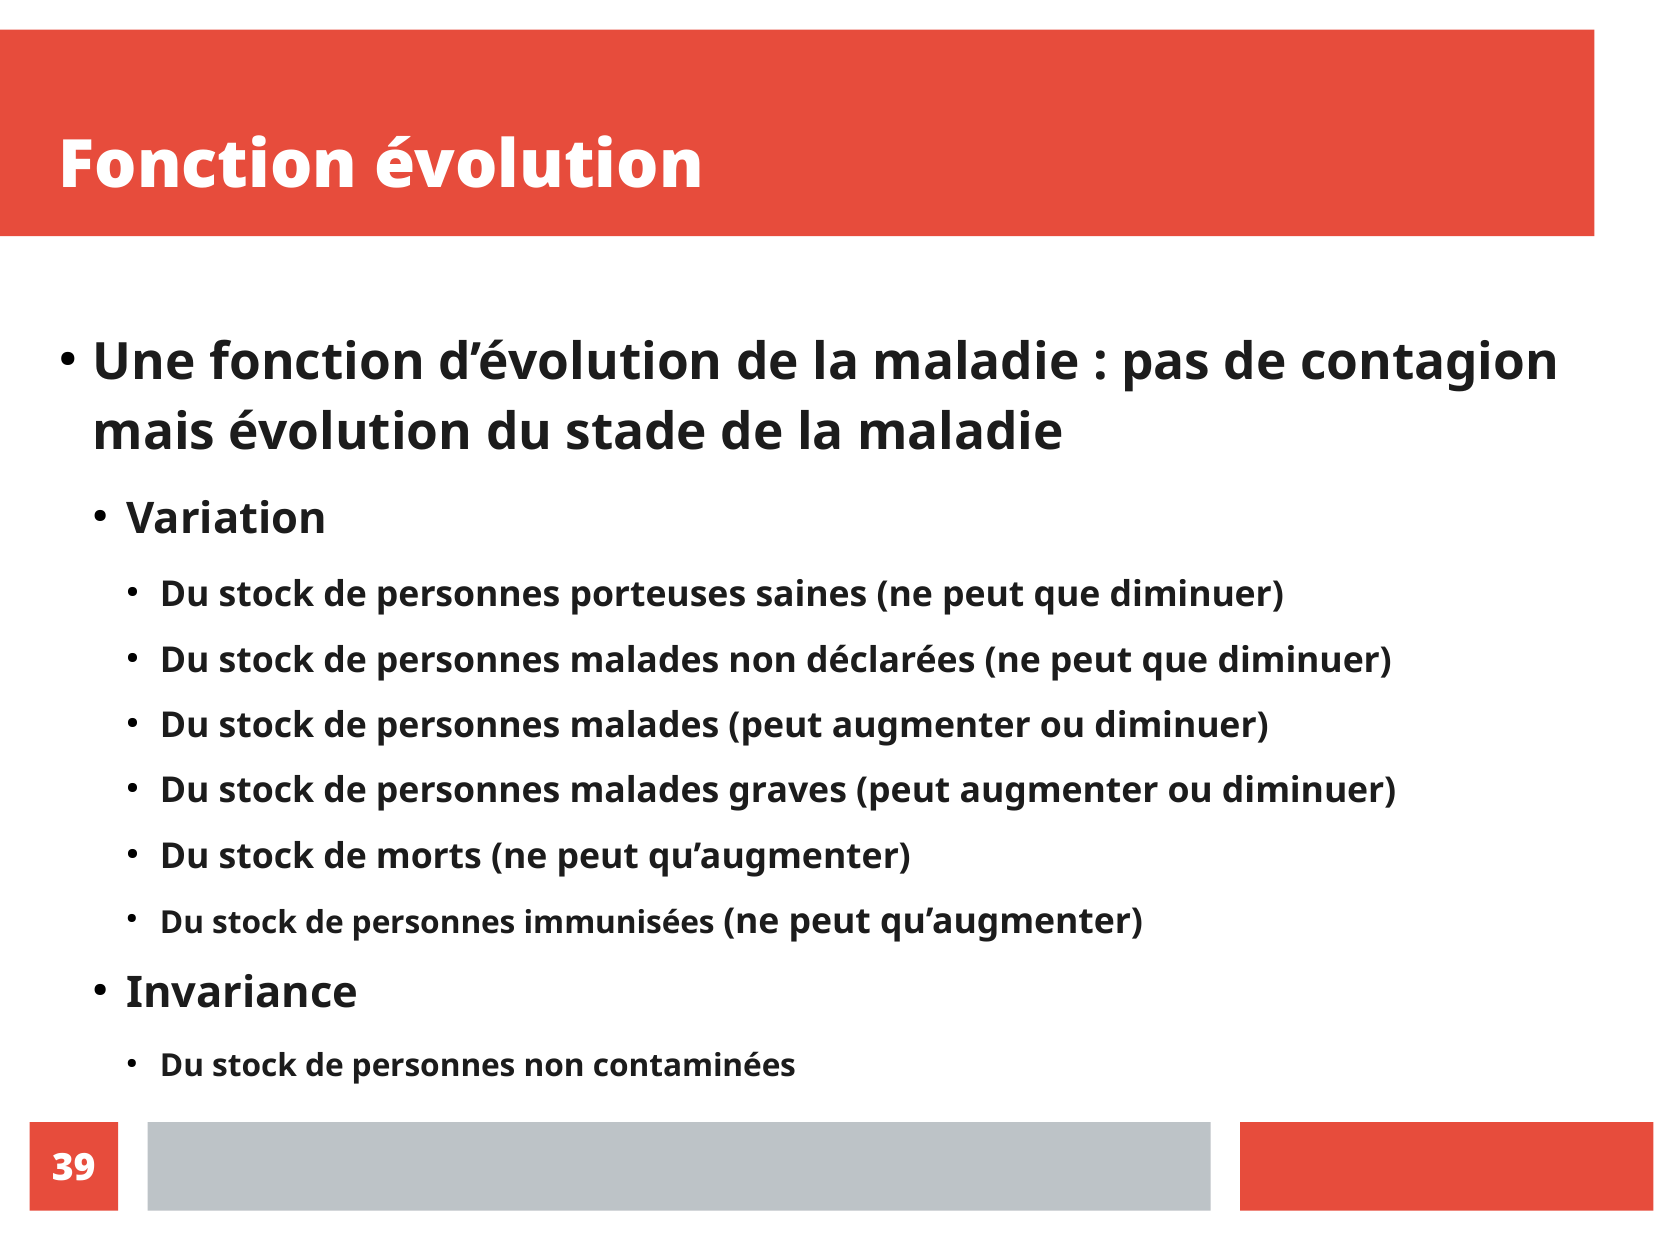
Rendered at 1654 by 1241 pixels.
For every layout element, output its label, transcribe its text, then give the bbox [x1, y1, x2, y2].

title Fonction évolution [59, 59, 1595, 207]
list Une fonction d’évolution de la maladie : pas de contagion mais évolution du stade de la maladie Variation Du stock de personnes porteuses saines (ne peut que diminuer) Du stock de personnes malades non déclarées (ne peut que diminuer) Du stock de personnes malades (peut augmenter ou diminuer) Du stock de personnes malades graves (peut augmenter ou diminuer) Du stock de morts (ne peut qu’augmenter) Du stock de personnes immunisées (ne peut qu’augmenter) Invariance Du stock de personnes non contaminées [59, 324, 1565, 1093]
